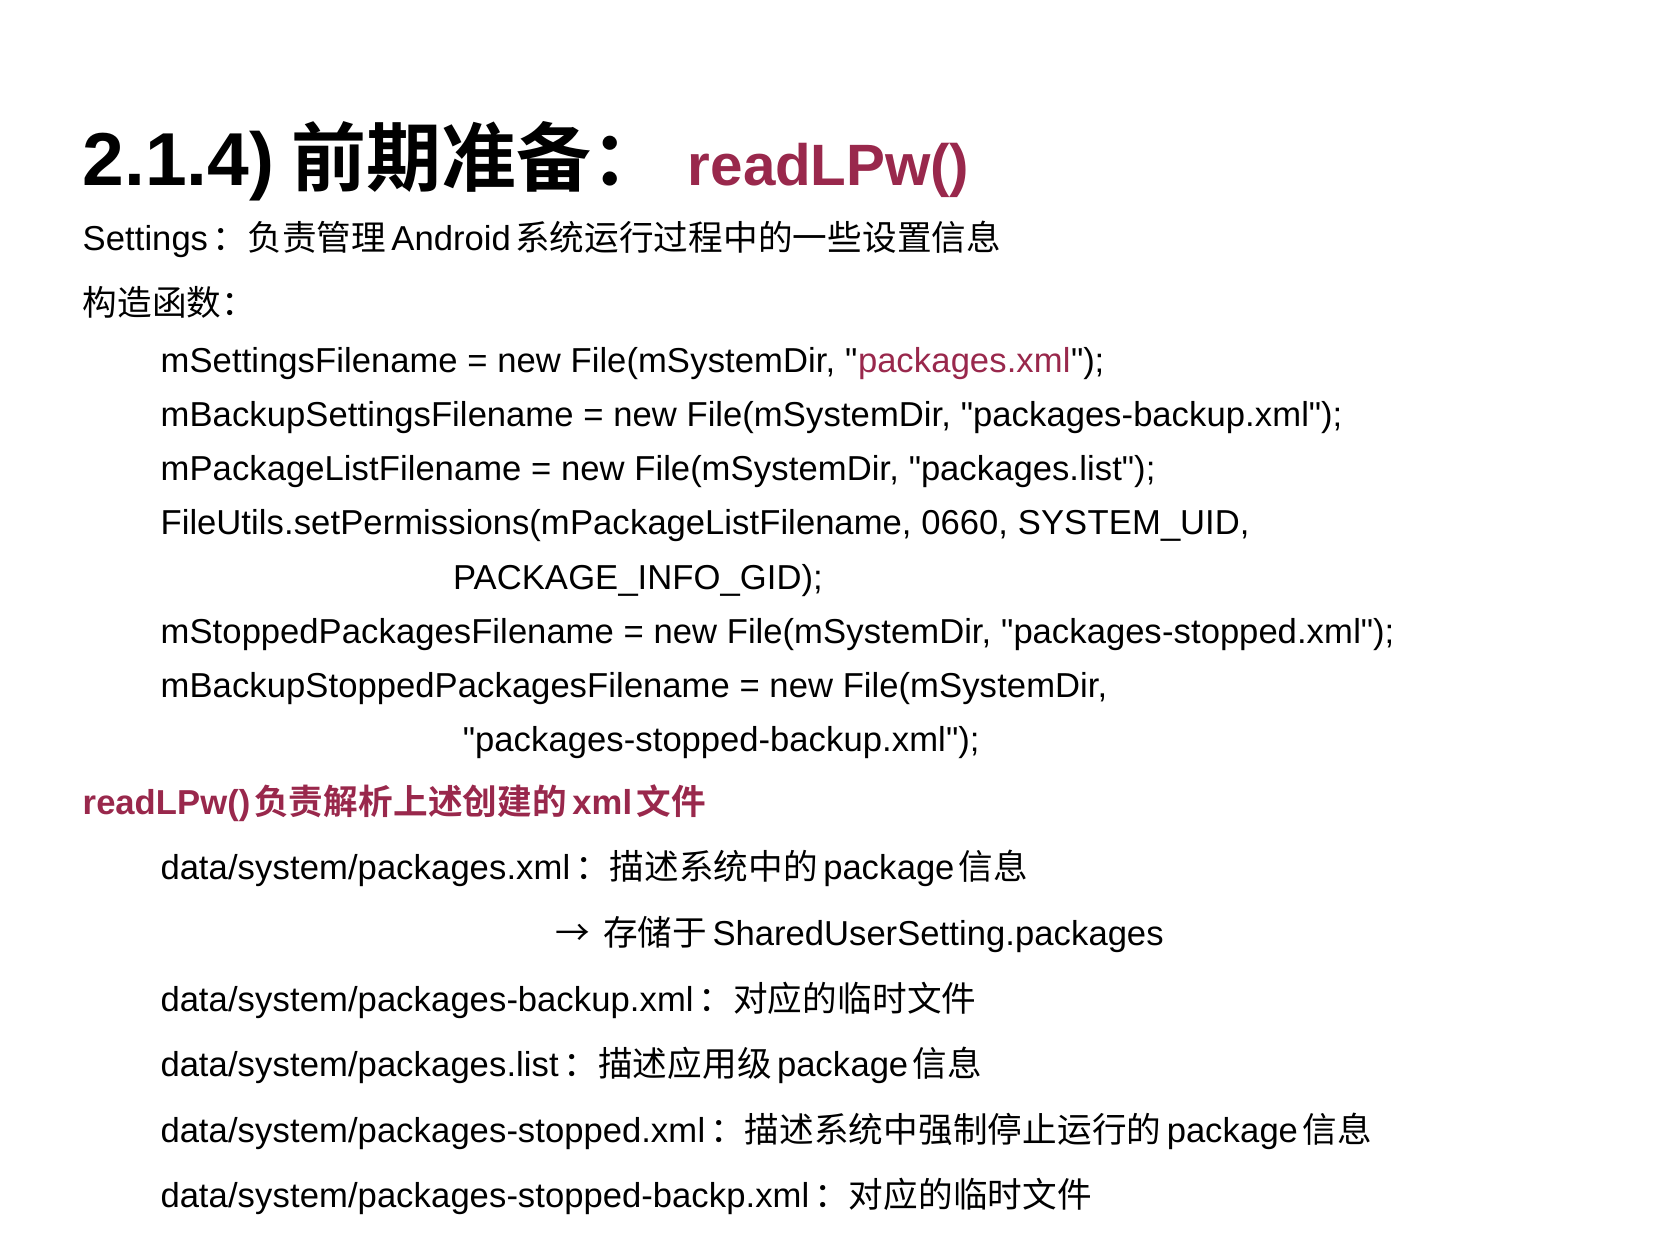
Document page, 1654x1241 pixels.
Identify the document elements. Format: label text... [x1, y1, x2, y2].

list Settings：负责管理Android系统运行过程中的一些设置信息 构造函数： mSettingsFilename = new File(mSystemDir, "packages.xml"); mBackupSettingsFilename = new File(mSystemDir, "packages-backup.xml"); mPackageListFilename = new File(mSystemDir, "packages.list"); FileUtils.setPermissions(mPackageListFilename, 0660, SYSTEM_UID, PACKAGE_INFO_GID); mStoppedPackagesFilename = new File(mSystemDir, "packages-stopped.xml"); mBackupStoppedPackagesFilename = new File(mSystemDir, "packages-stopped-backup.xml"); readLPw()负责解析上述创建的xml文件 data/system/packages.xml：描述系统中的package信息 → 存储于SharedUserSetting.packages data/system/packages-backup.xml：对应的临时文件 data/system/packages.list：描述应用级package信息 data/system/packages-stopped.xml：描述系统中强制停止运行的package信息 data/system/packages-stopped-backp.xml：对应的临时文件 [82, 210, 1538, 1231]
title 2.1.4)前期准备：readLPw() [82, 49, 1571, 257]
